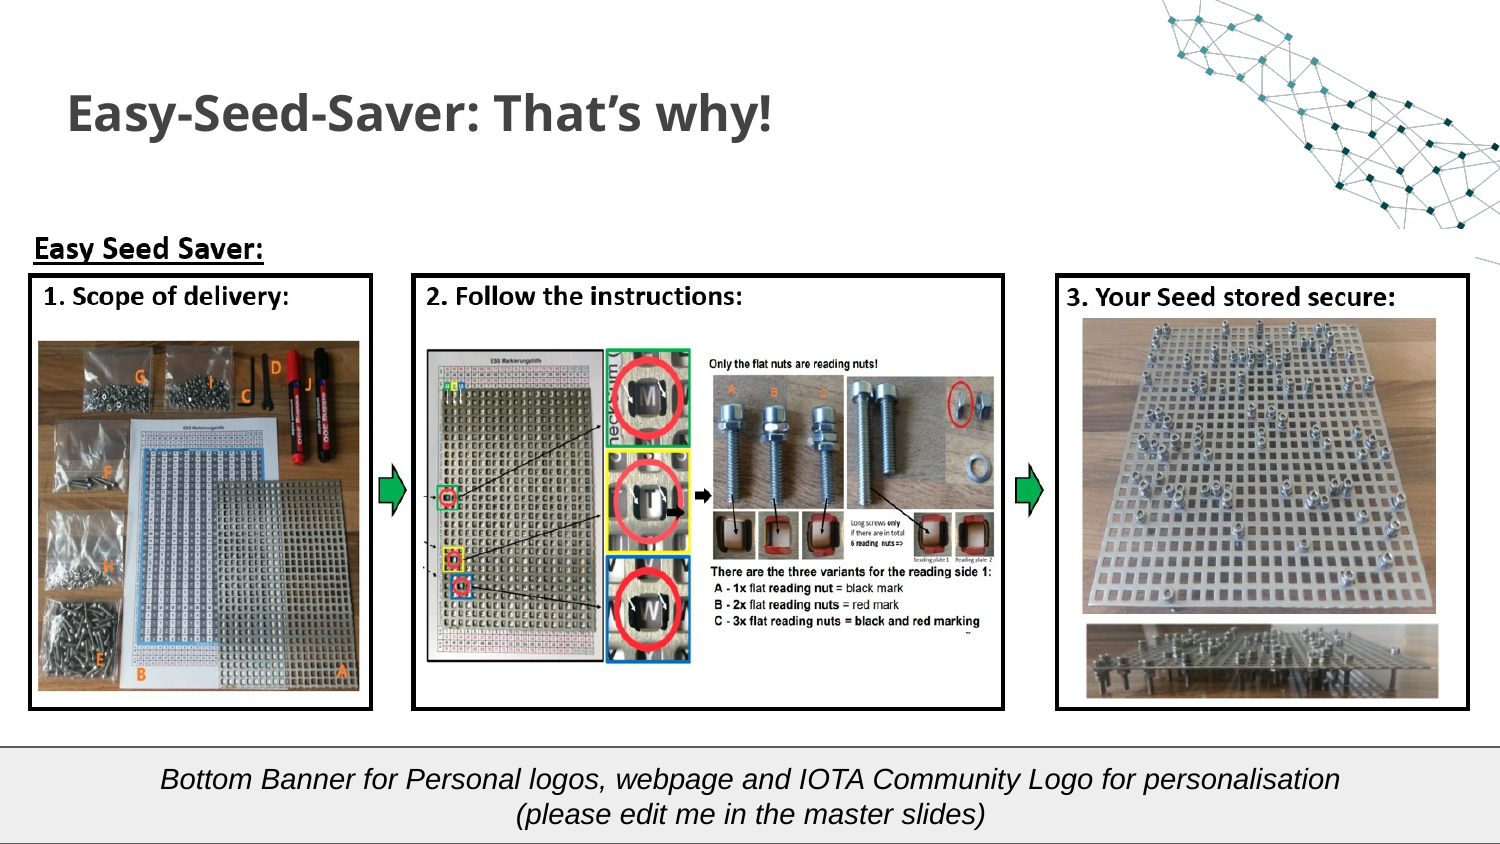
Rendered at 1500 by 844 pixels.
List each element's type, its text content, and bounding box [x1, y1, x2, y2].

picture [24, 115, 1500, 715]
picture [1118, 0, 1382, 72]
title Easy-Seed-Saver: That’s why! [51, 72, 1449, 167]
